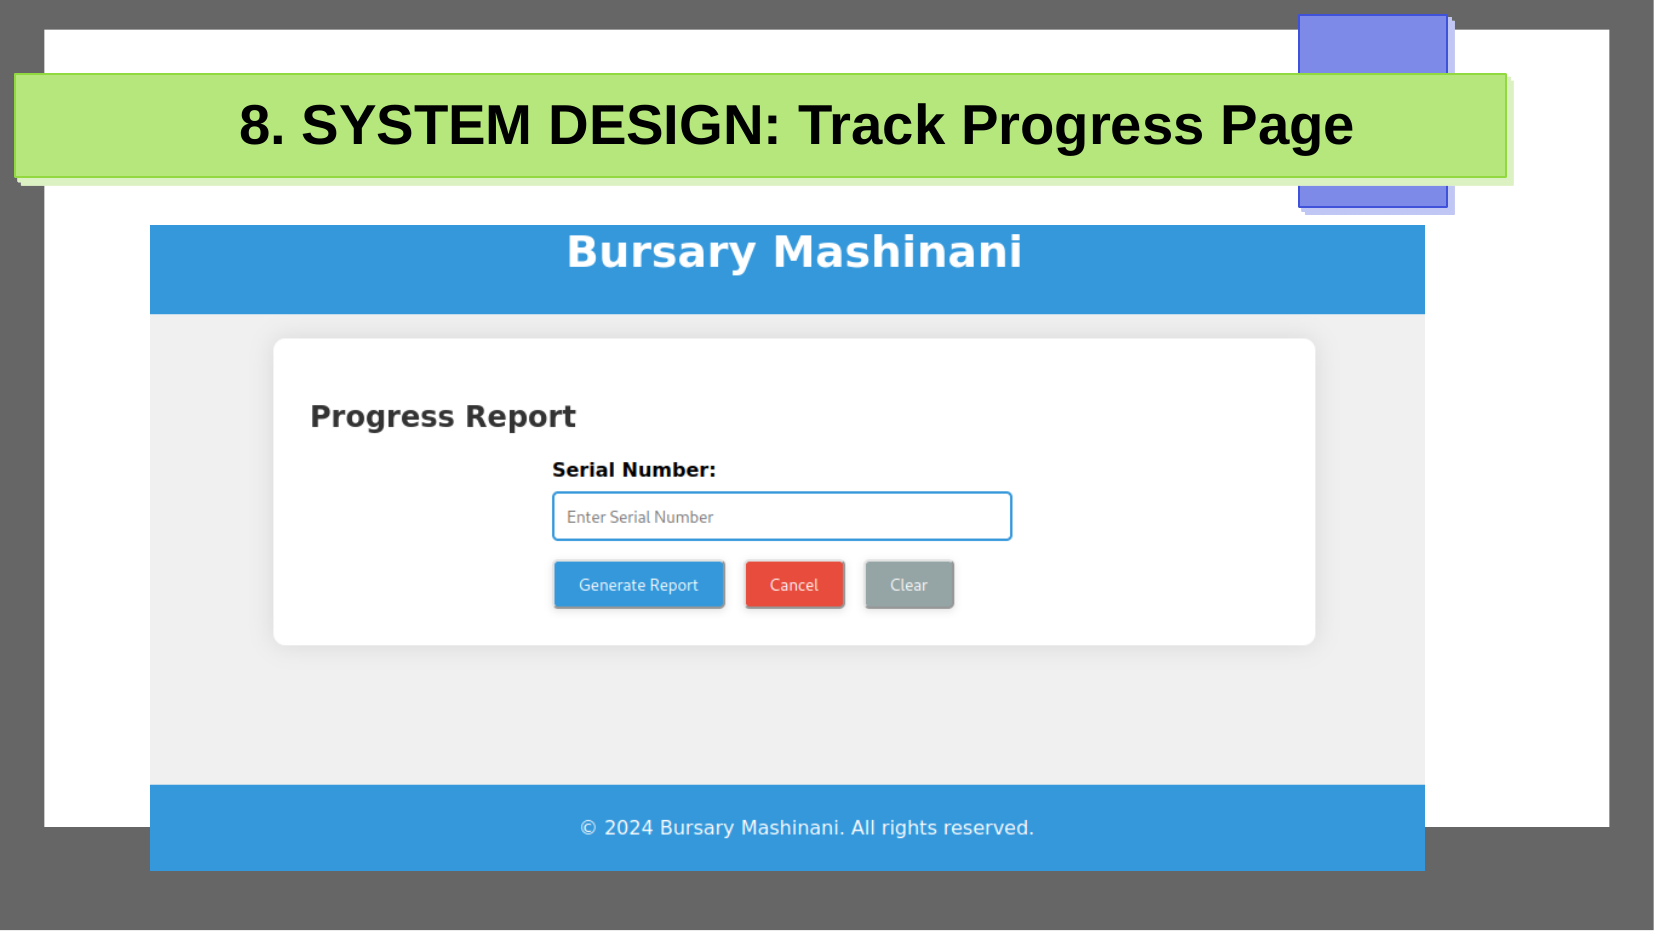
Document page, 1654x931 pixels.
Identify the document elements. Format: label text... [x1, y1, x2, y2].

title 8. SYSTEM DESIGN: Track Progress Page [88, 73, 1506, 178]
picture [150, 225, 1426, 871]
